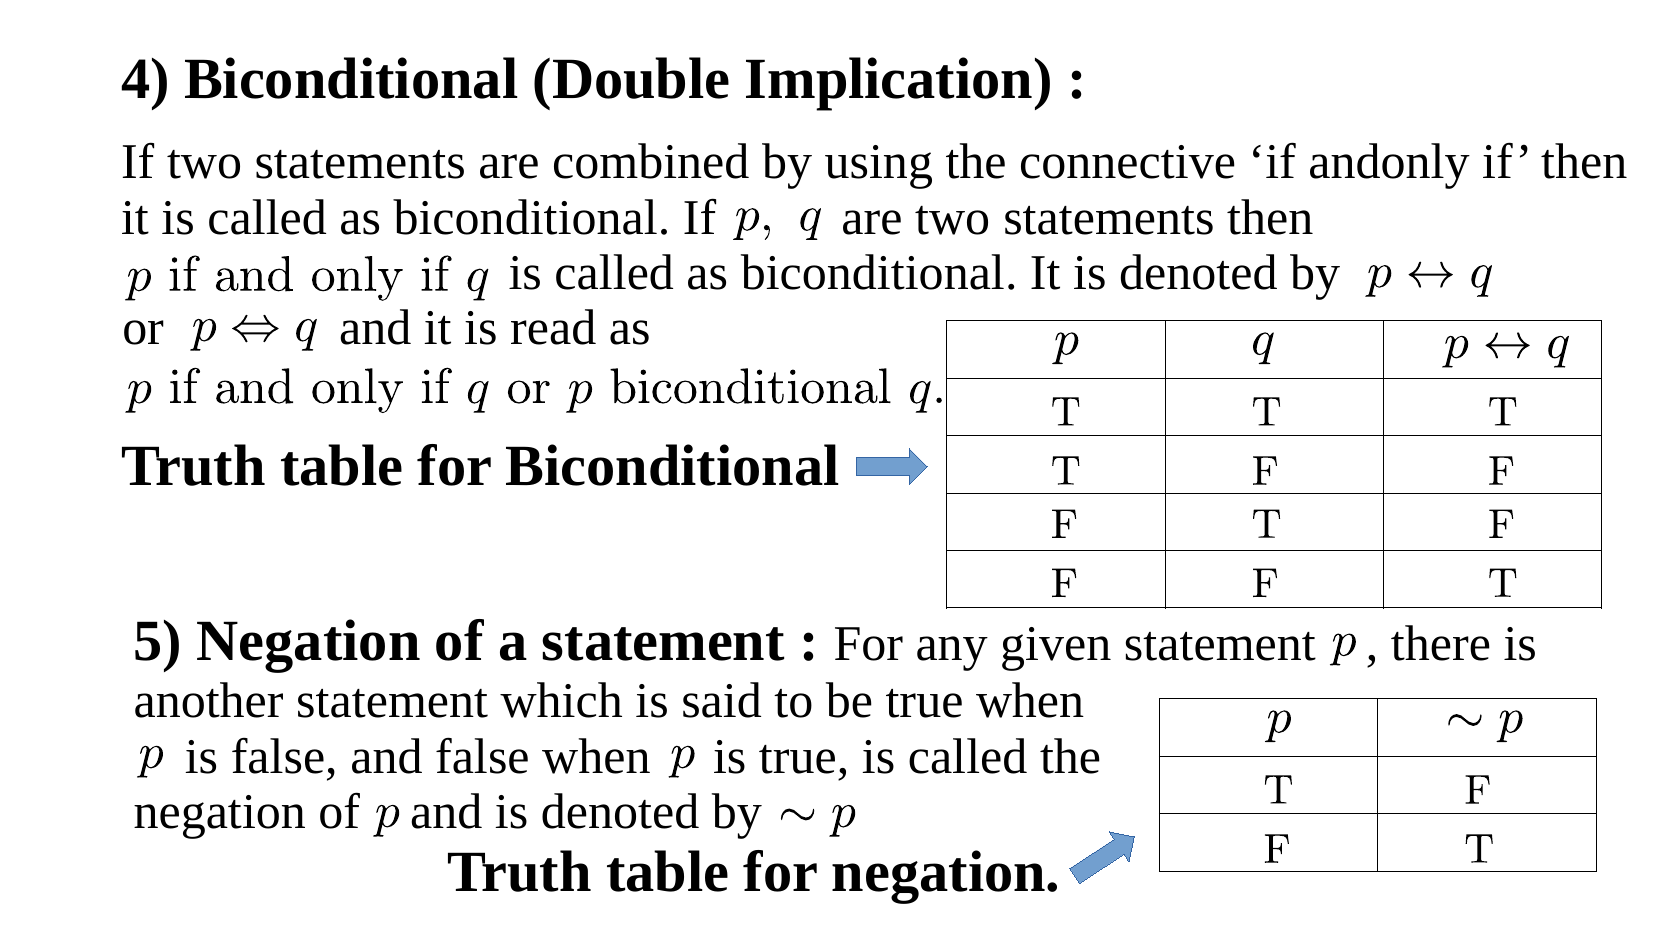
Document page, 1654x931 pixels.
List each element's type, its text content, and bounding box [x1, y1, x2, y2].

text_box [1365, 261, 1492, 297]
table_cell [947, 436, 1165, 493]
text_box [373, 804, 400, 837]
text_box [1448, 710, 1523, 743]
text_box [136, 745, 163, 778]
subtitle 4) Biconditional (Double Implication) : If two statements are combined by using the connective ‘if andonly if’ then it is called as biconditional. If are two statements then is called as biconditional. It is denoted by or and it is read as Truth table for Biconditional 5) Negation of a statement : For any given statement , there is another statement which is said to be true when is false, and false when is true, is called the negation of and is denoted by Truth table for negation. [47, 23, 1630, 904]
text_box [1442, 332, 1569, 368]
text_box [1069, 831, 1135, 884]
text_box [1253, 456, 1278, 485]
table_cell [1166, 436, 1383, 493]
table_cell [1160, 757, 1377, 813]
text_box [1253, 568, 1278, 598]
table_header [947, 321, 1165, 378]
table_cell [1160, 814, 1377, 871]
table_cell [947, 494, 1165, 550]
table_cell [1378, 757, 1596, 813]
text_box [1489, 456, 1514, 485]
text_box [1264, 775, 1292, 804]
text_box [1052, 332, 1079, 365]
text_box [780, 804, 856, 837]
text_box [1489, 397, 1517, 426]
text_box [1052, 568, 1077, 598]
table_header [1384, 321, 1601, 378]
text_box [1264, 834, 1289, 863]
table_cell [1166, 379, 1383, 435]
table_cell [1384, 379, 1601, 435]
text_box [1465, 834, 1493, 863]
table_cell [1166, 494, 1383, 550]
text_box [1253, 509, 1281, 538]
text_box [732, 208, 821, 240]
table_header [1160, 699, 1377, 756]
table_cell [1378, 814, 1596, 871]
text_box [668, 745, 695, 778]
text_box [1264, 710, 1291, 743]
table_cell [947, 551, 1165, 607]
text_box [1052, 509, 1077, 538]
text_box [1253, 332, 1274, 365]
text_box [1253, 397, 1281, 426]
text_box [1465, 775, 1490, 804]
table_cell [1384, 551, 1601, 607]
table_header [1378, 699, 1596, 756]
text_box [1489, 568, 1517, 597]
table_header [1166, 321, 1383, 378]
text_box [1489, 509, 1514, 538]
text_box [125, 367, 942, 414]
text_box [856, 448, 928, 485]
text_box [1052, 456, 1080, 485]
text_box [1329, 633, 1356, 666]
text_box [1052, 397, 1080, 426]
table_cell [947, 379, 1165, 435]
table_cell [1384, 494, 1601, 550]
text_box [124, 255, 489, 301]
table_cell [1384, 436, 1601, 493]
text_box [190, 314, 317, 351]
table_cell [1166, 551, 1383, 607]
